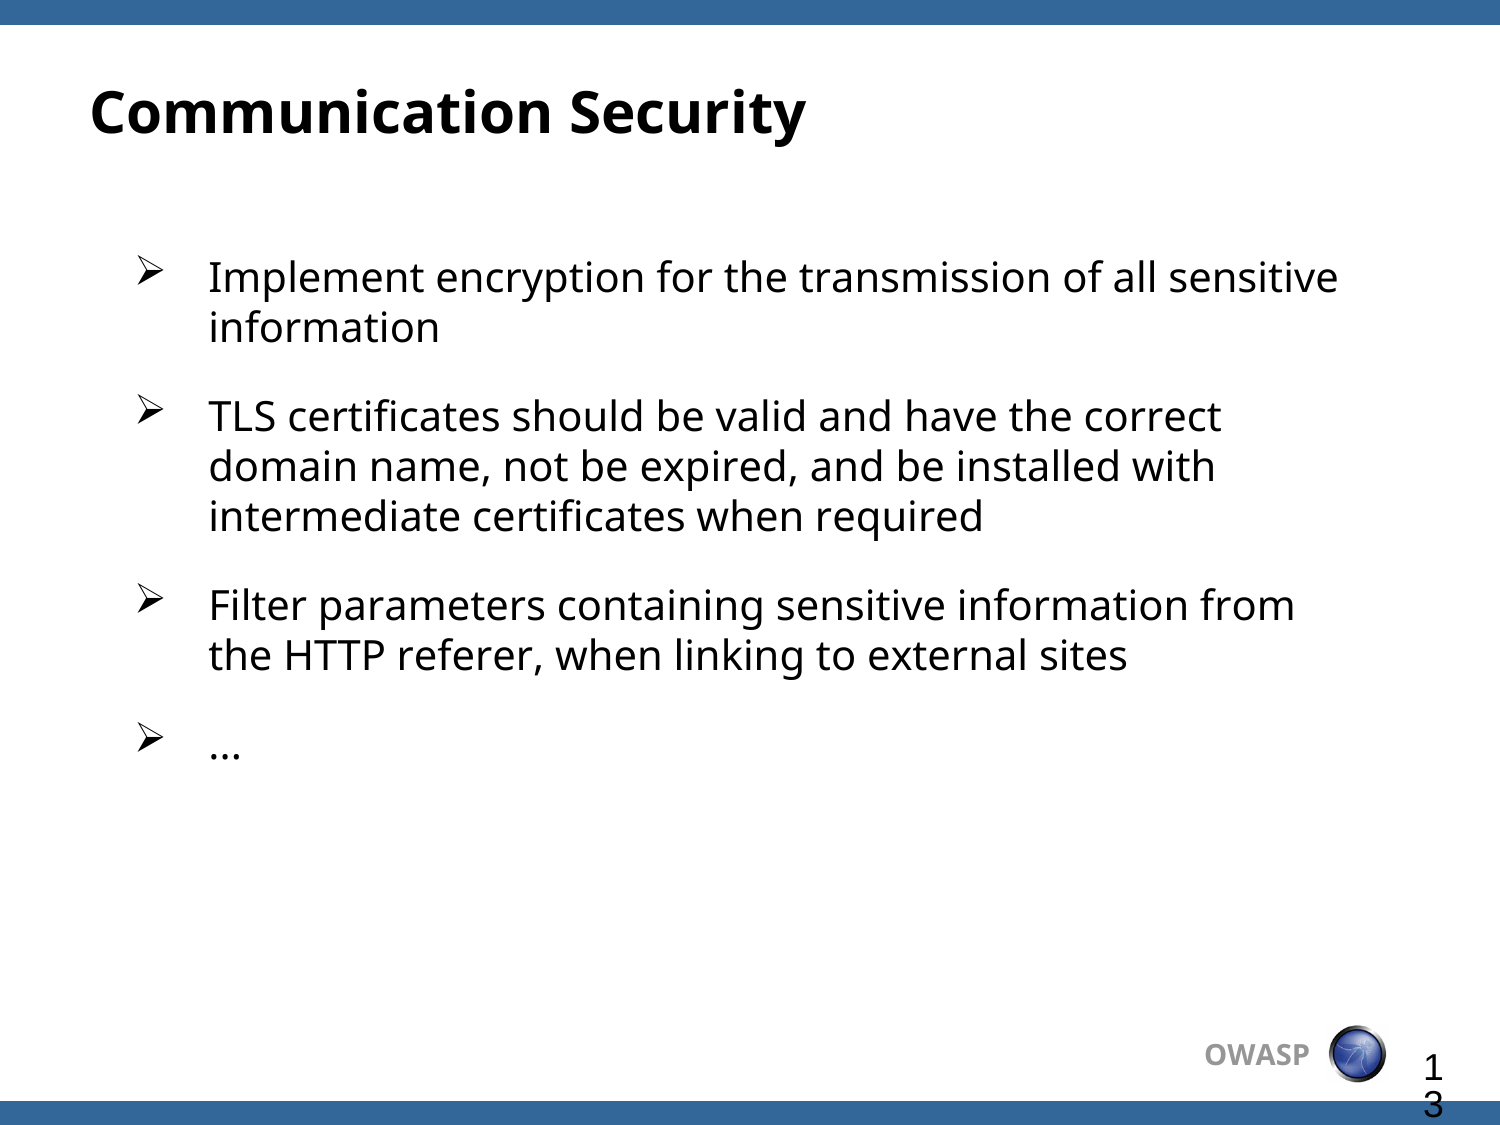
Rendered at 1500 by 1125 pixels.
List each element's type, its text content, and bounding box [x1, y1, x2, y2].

title Communication Security [75, 45, 1426, 176]
picture [1325, 1024, 1388, 1083]
list Implement encryption for the transmission of all sensitive information TLS certificates should be valid and have the correct domain name, not be expired, and be installed with intermediate certificates when required Filter parameters containing sensitive information from the HTTP referer, when linking to external sites ... [81, 242, 1359, 951]
